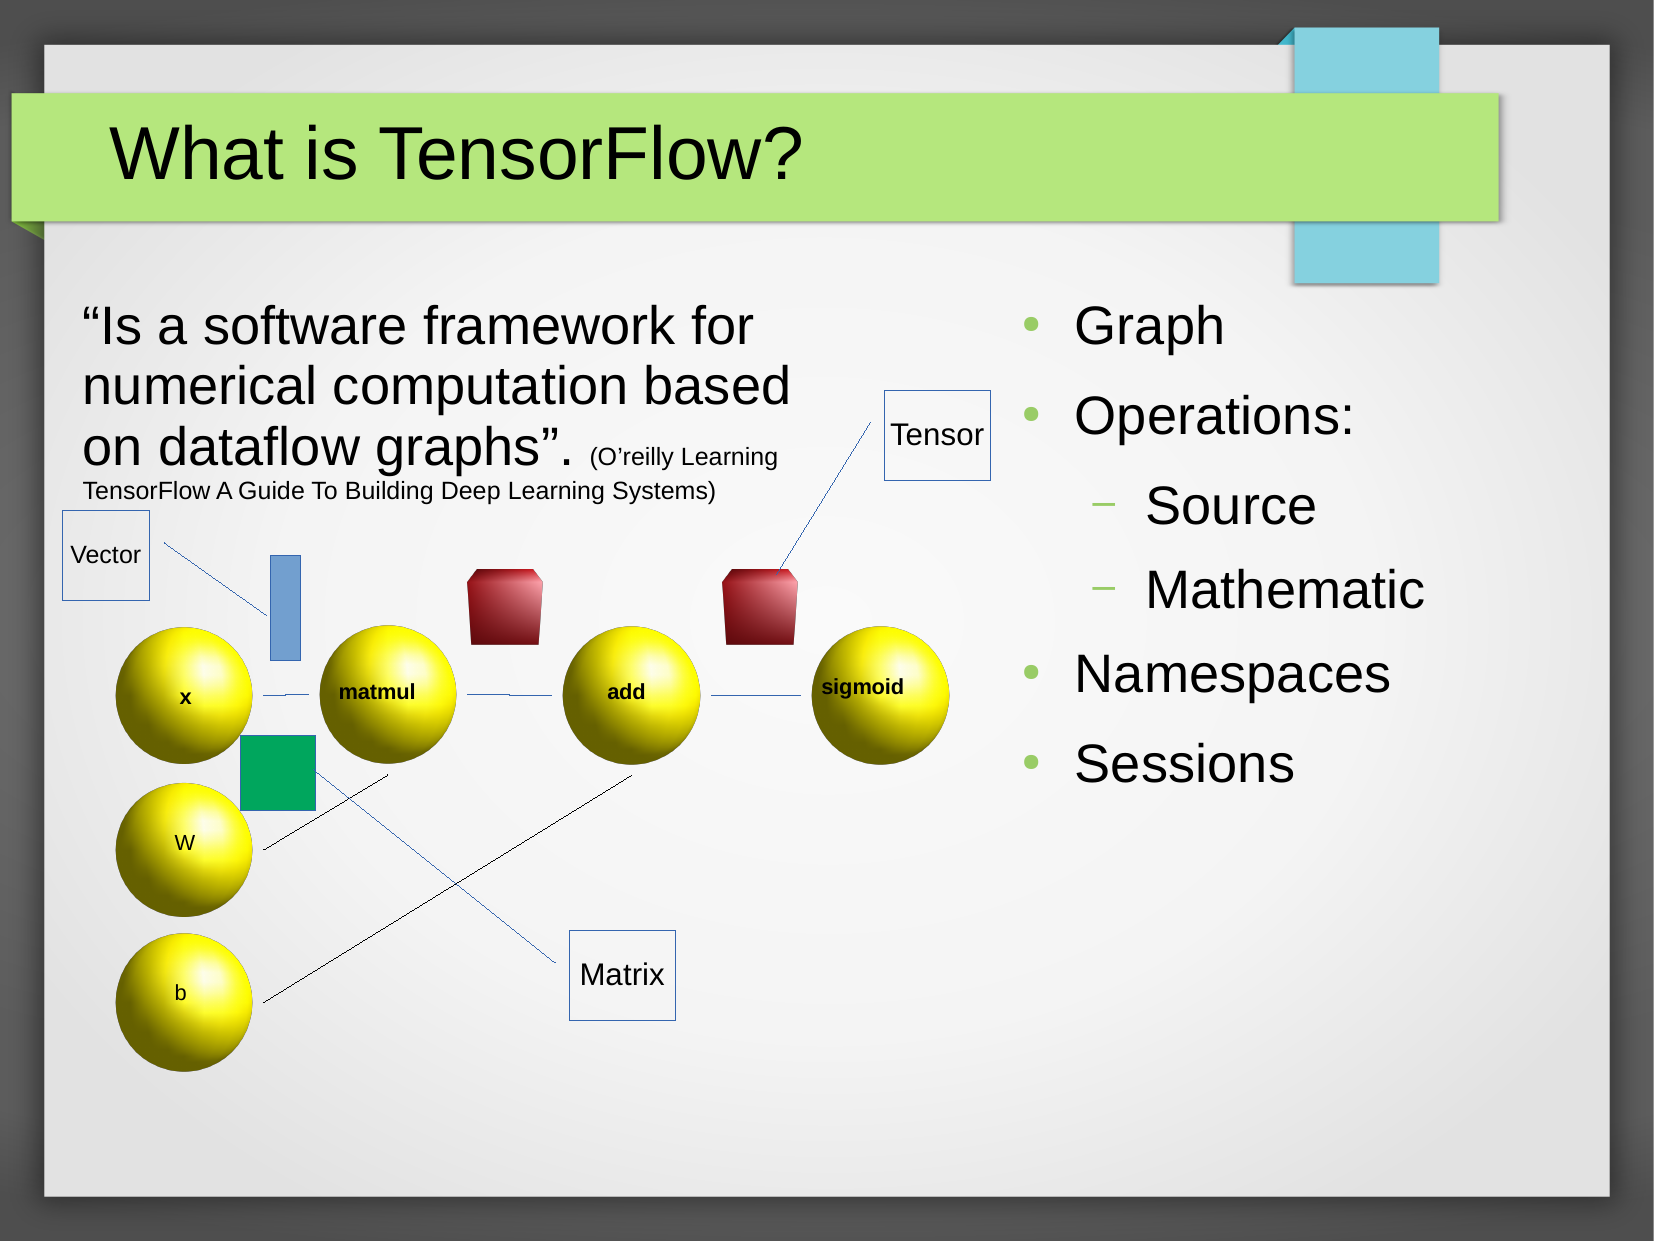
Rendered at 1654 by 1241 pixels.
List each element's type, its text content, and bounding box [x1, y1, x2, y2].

title What is TensorFlow? [82, 94, 1264, 213]
text_box Matrix [570, 930, 675, 1020]
list Graph Operations: Source Mathematic Namespaces Sessions [1003, 295, 1576, 1156]
text_box add [592, 663, 674, 712]
text_box [240, 735, 316, 811]
text_box sigmoid [806, 658, 953, 707]
text_box b [159, 973, 203, 1022]
text_box W [159, 823, 215, 872]
text_box [270, 555, 301, 661]
picture [0, 0, 1654, 1241]
list “Is a software framework for numerical computation based on dataflow graphs”. (O’reilly Learning TensorFlow A Guide To Building Deep Learning Systems) [82, 295, 811, 556]
text_box Tensor [885, 390, 990, 480]
text_box matmul [323, 663, 462, 712]
text_box x [164, 668, 208, 717]
text_box Vector [63, 510, 150, 600]
